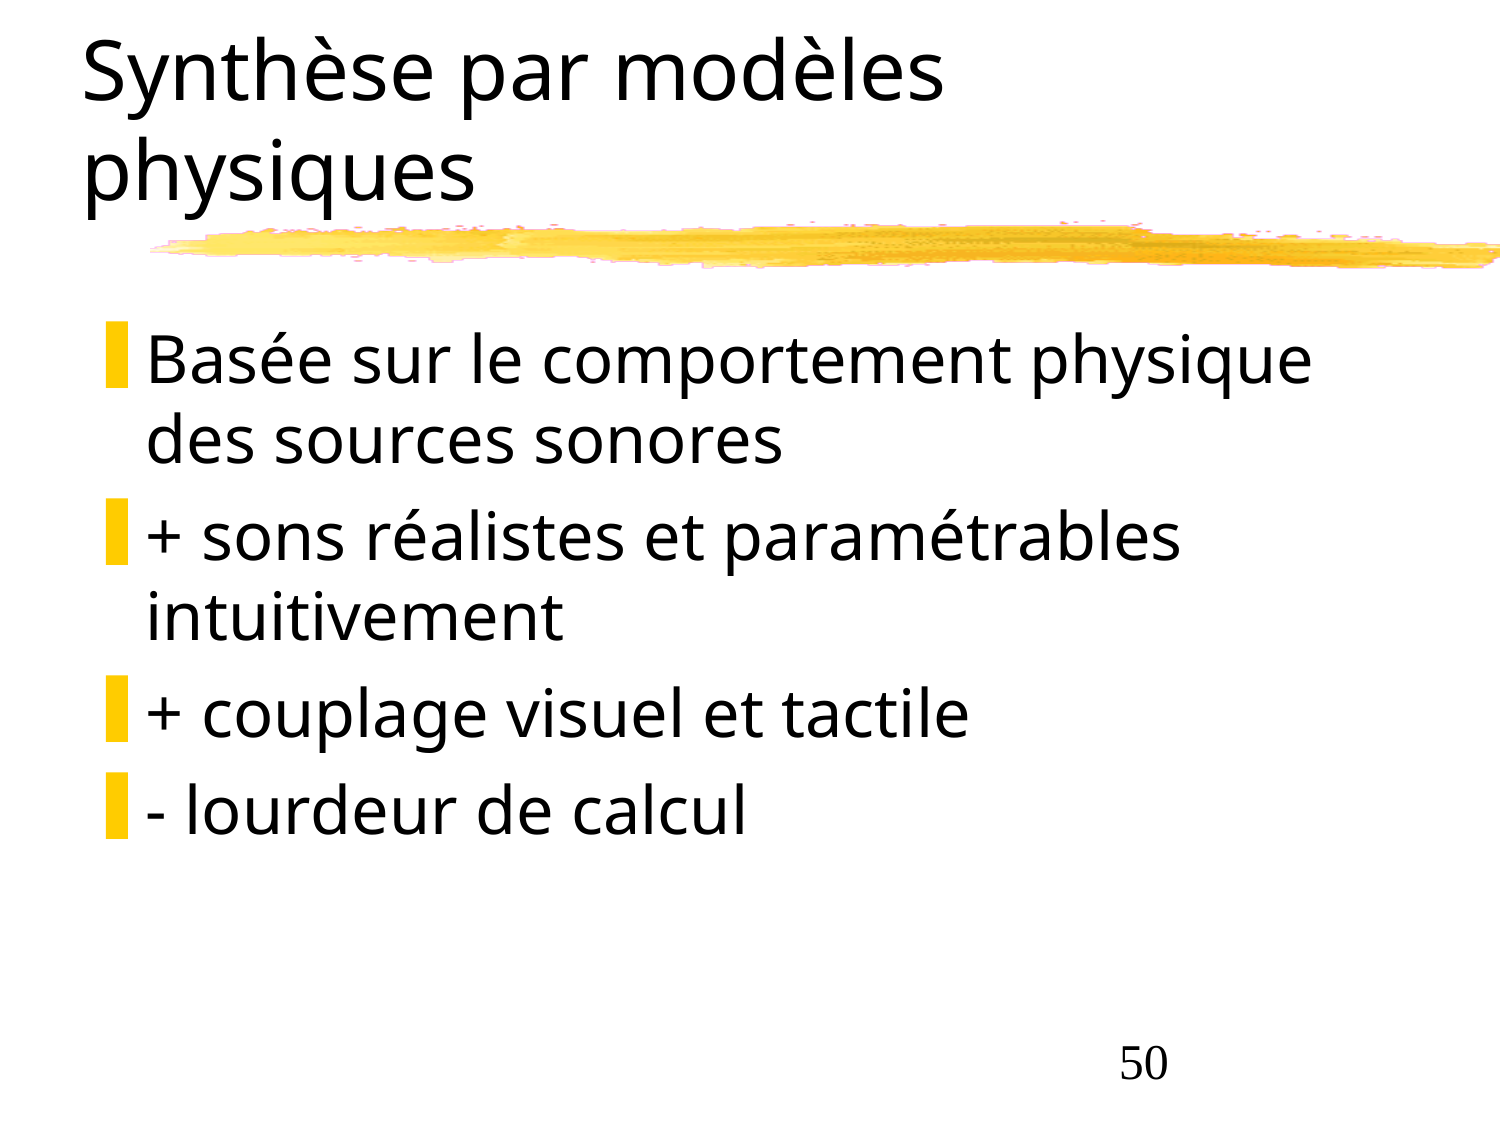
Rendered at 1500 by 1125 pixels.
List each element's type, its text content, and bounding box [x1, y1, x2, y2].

list Basée sur le comportement physique des sources sonores + sons réalistes et paramétrables intuitivement + couplage visuel et tactile - lourdeur de calcul [74, 309, 1417, 1052]
title Synthèse par modèles physiques [66, 8, 1342, 225]
picture [150, 215, 1500, 279]
